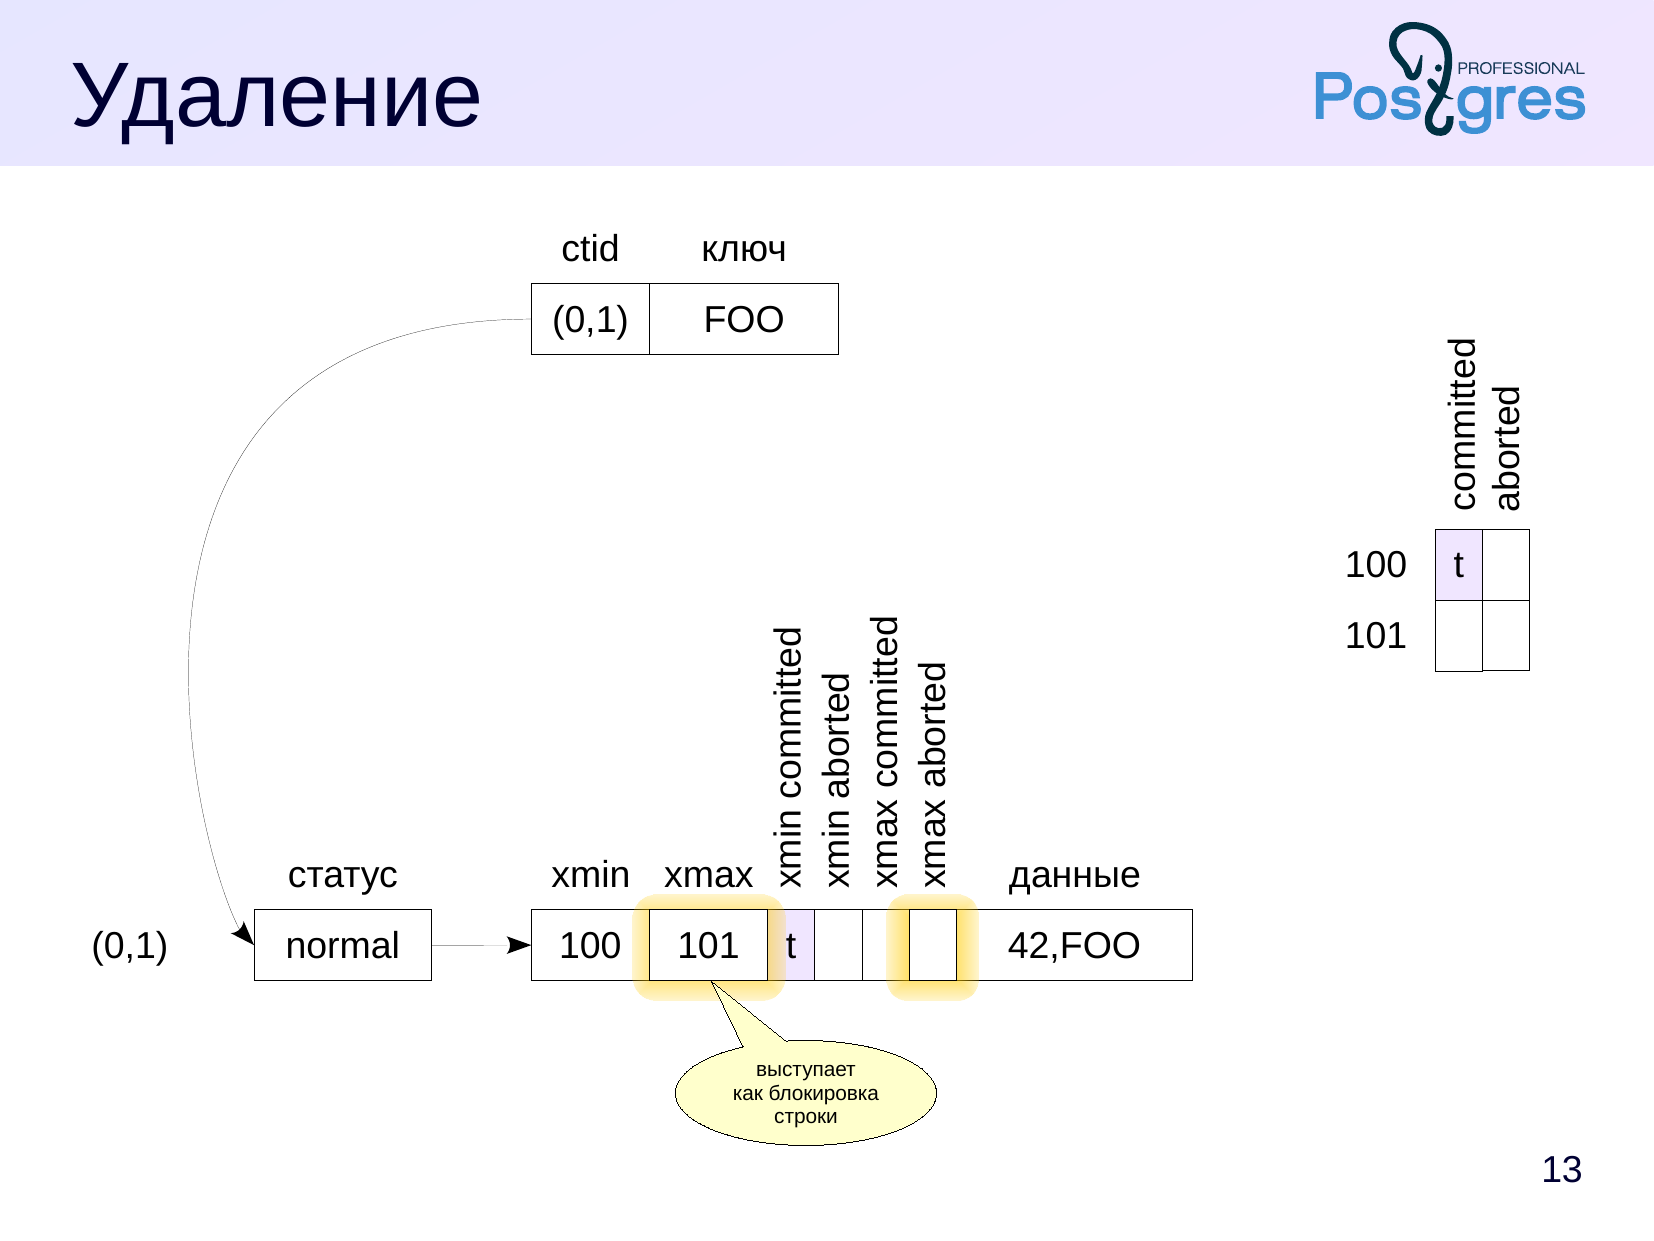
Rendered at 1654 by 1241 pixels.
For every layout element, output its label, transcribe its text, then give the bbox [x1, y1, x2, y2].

text_box 101 [1317, 600, 1435, 671]
text_box aborted [1482, 331, 1530, 527]
text_box xmin committed [761, 590, 811, 904]
text_box 100 [1317, 529, 1435, 600]
text_box [814, 894, 979, 1001]
text_box 101 [649, 909, 768, 981]
text_box xmax aborted [901, 590, 963, 894]
text_box normal [254, 909, 432, 981]
title Удаление [70, 43, 1241, 147]
text_box (0,1) [531, 283, 649, 355]
text_box t [784, 909, 814, 981]
text_box xmax [649, 838, 769, 895]
text_box выступает как блокировка строки [675, 980, 937, 1146]
text_box [632, 894, 786, 1001]
text_box xmin aborted [811, 590, 855, 904]
text_box 100 [531, 909, 633, 981]
text_box FOO [649, 283, 839, 355]
text_box xmax committed [855, 590, 901, 904]
text_box статус [254, 838, 432, 909]
text_box [1435, 529, 1530, 672]
text_box 42,FOO [978, 909, 1193, 981]
text_box xmin [531, 838, 649, 909]
text_box t [1435, 529, 1483, 600]
text_box (0,1) [70, 909, 190, 981]
text_box ключ [649, 212, 839, 283]
text_box committed [1435, 330, 1489, 526]
text_box ctid [531, 212, 649, 283]
text_box данные [957, 838, 1193, 909]
